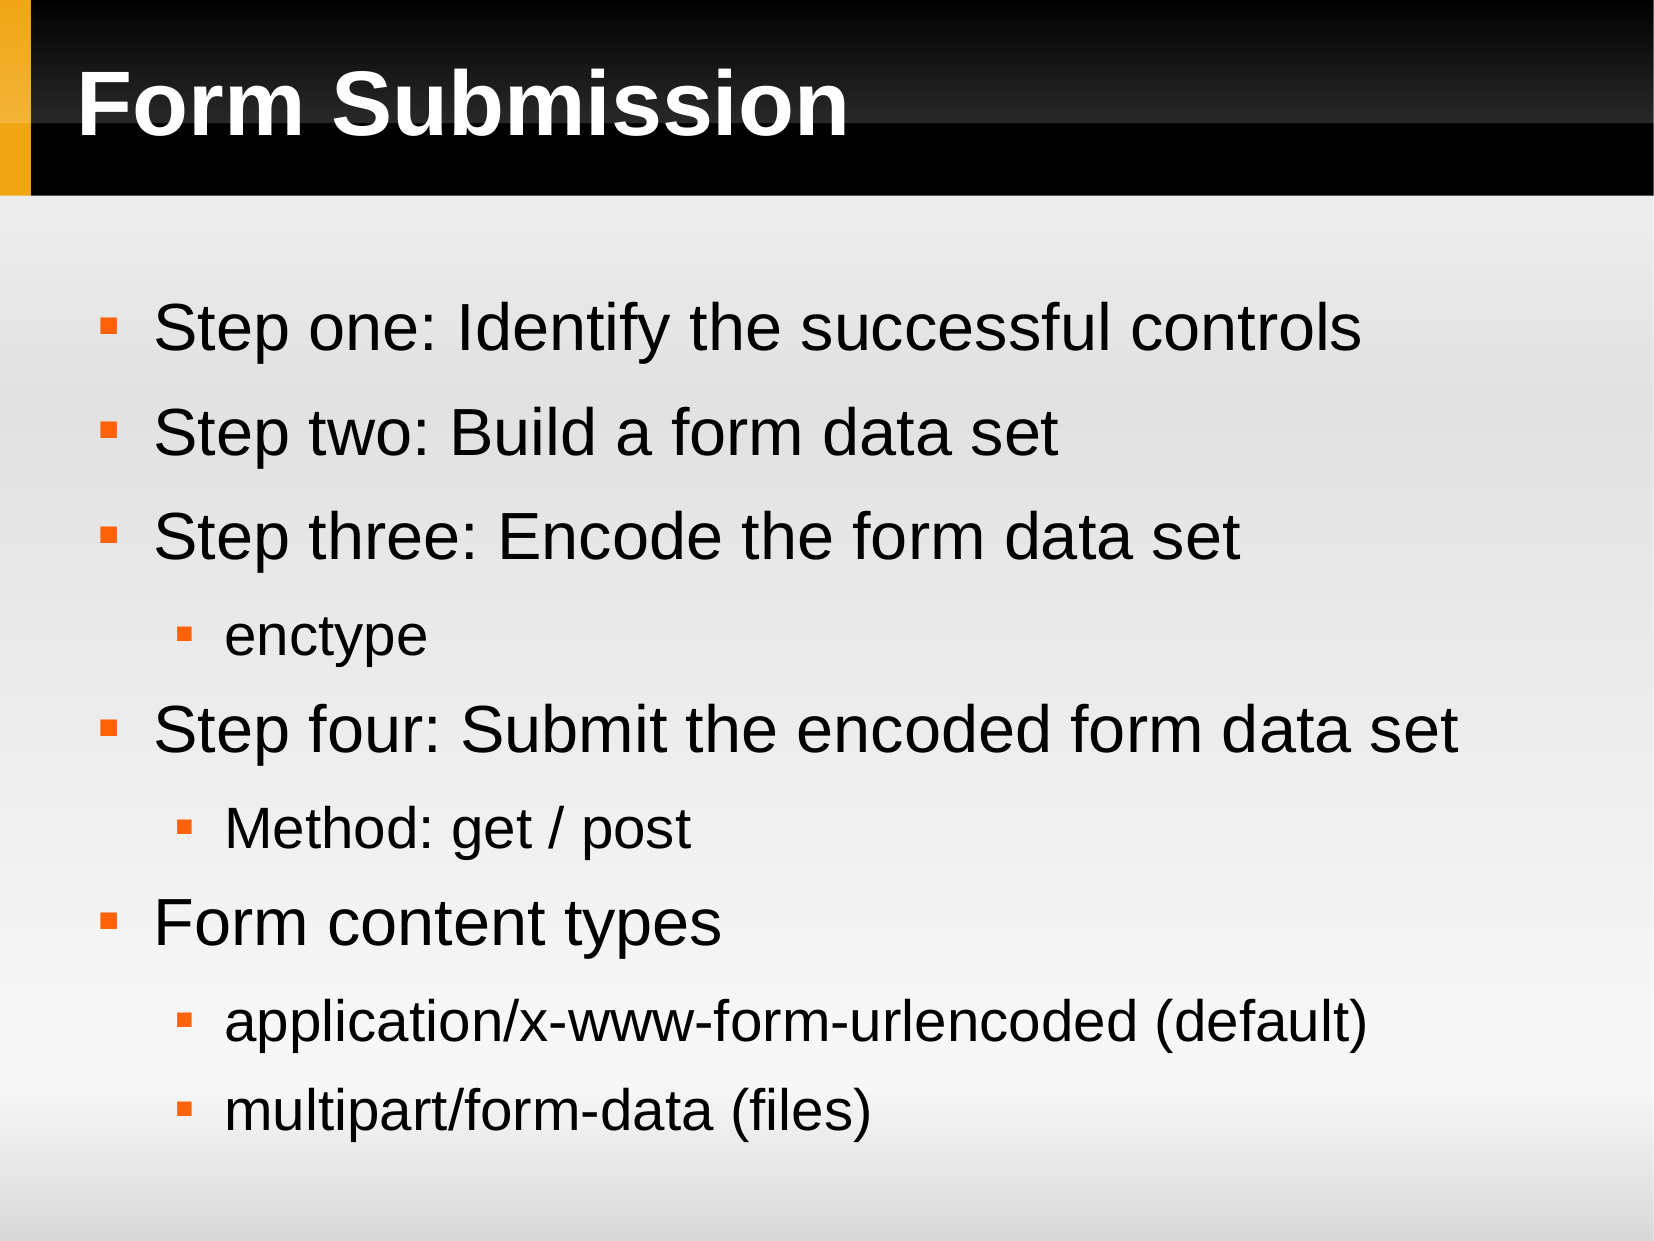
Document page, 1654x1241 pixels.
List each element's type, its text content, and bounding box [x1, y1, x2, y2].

list Step one: Identify the successful controls Step two: Build a form data set Step three: Encode the form data set enctype Step four: Submit the encoded form data set Method: get / post Form content types application/x-www-form-urlencoded (default) multipart/form-data (files) [82, 290, 1571, 1143]
picture [0, 0, 1654, 1241]
title Form Submission [76, 0, 1565, 208]
